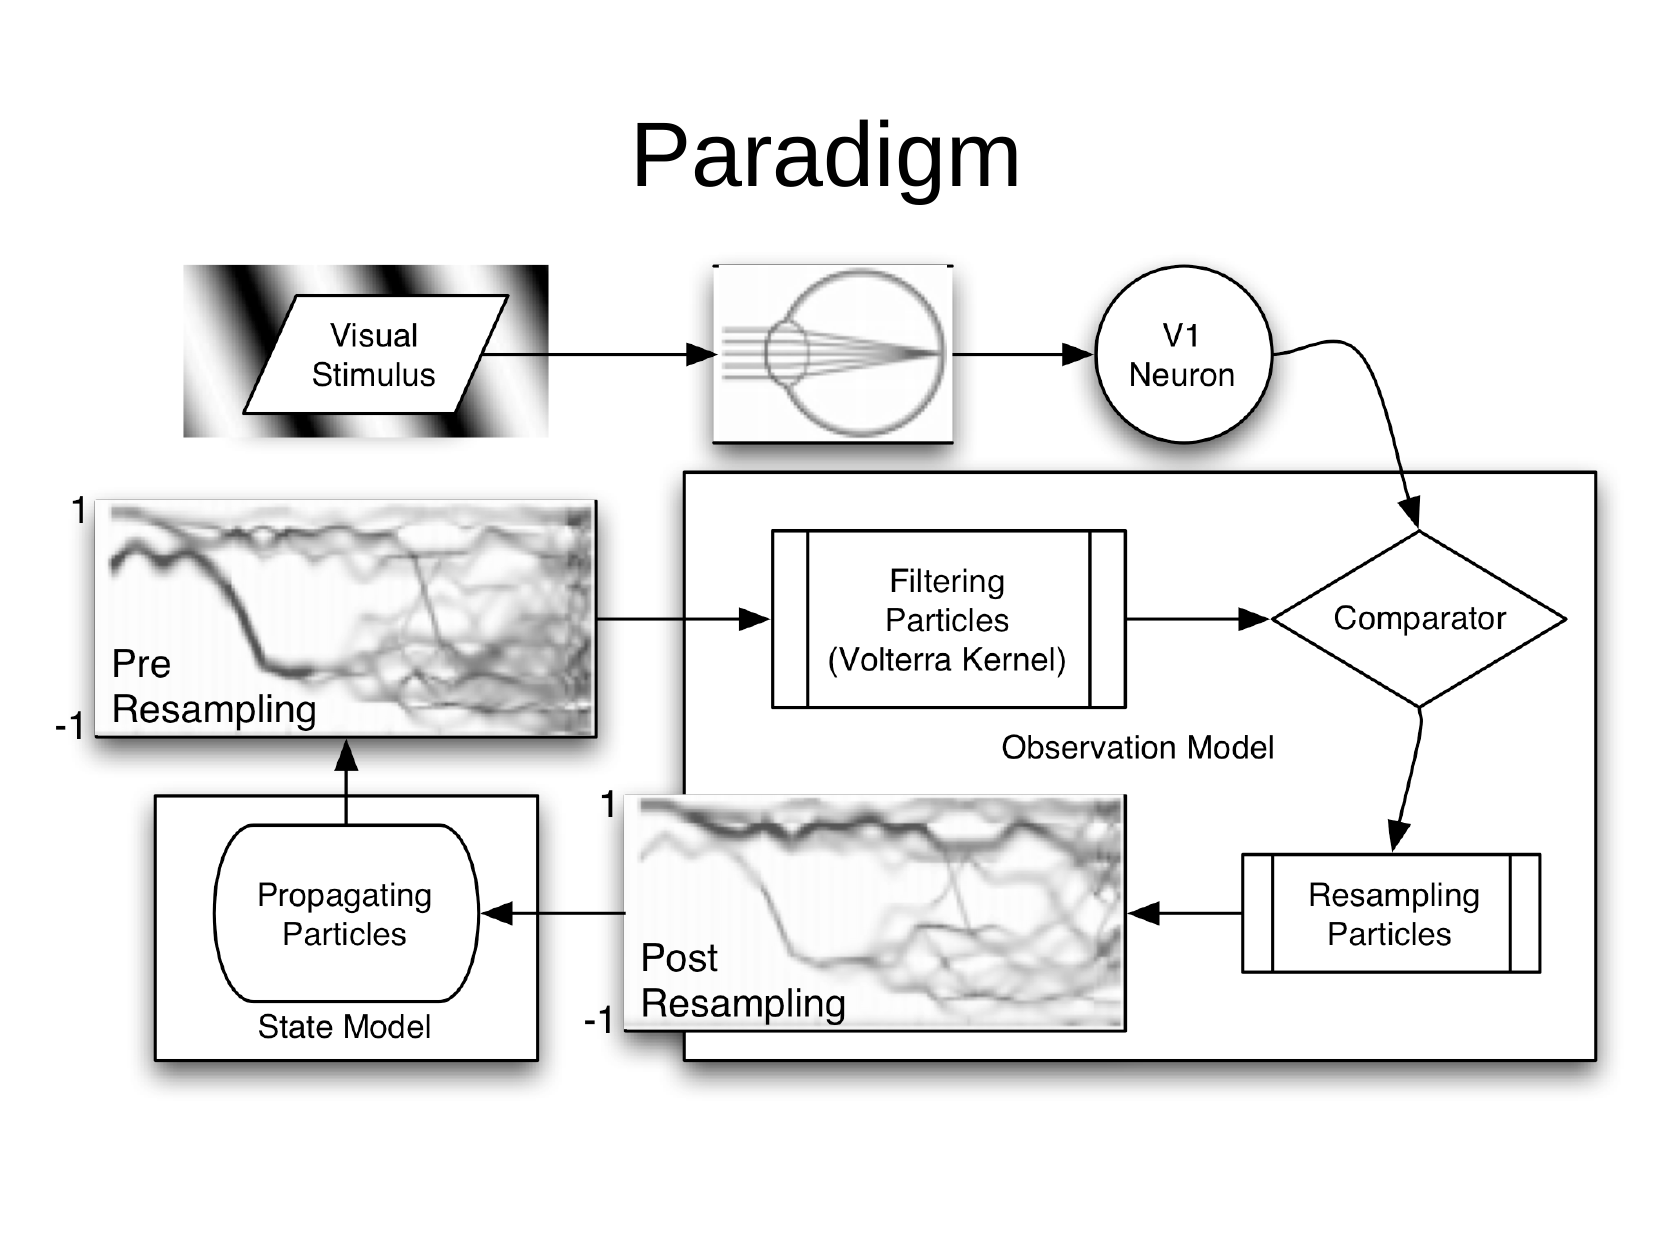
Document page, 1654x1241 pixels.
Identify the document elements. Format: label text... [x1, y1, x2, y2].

picture [3, 212, 1654, 1137]
title Paradigm [82, 49, 1571, 212]
